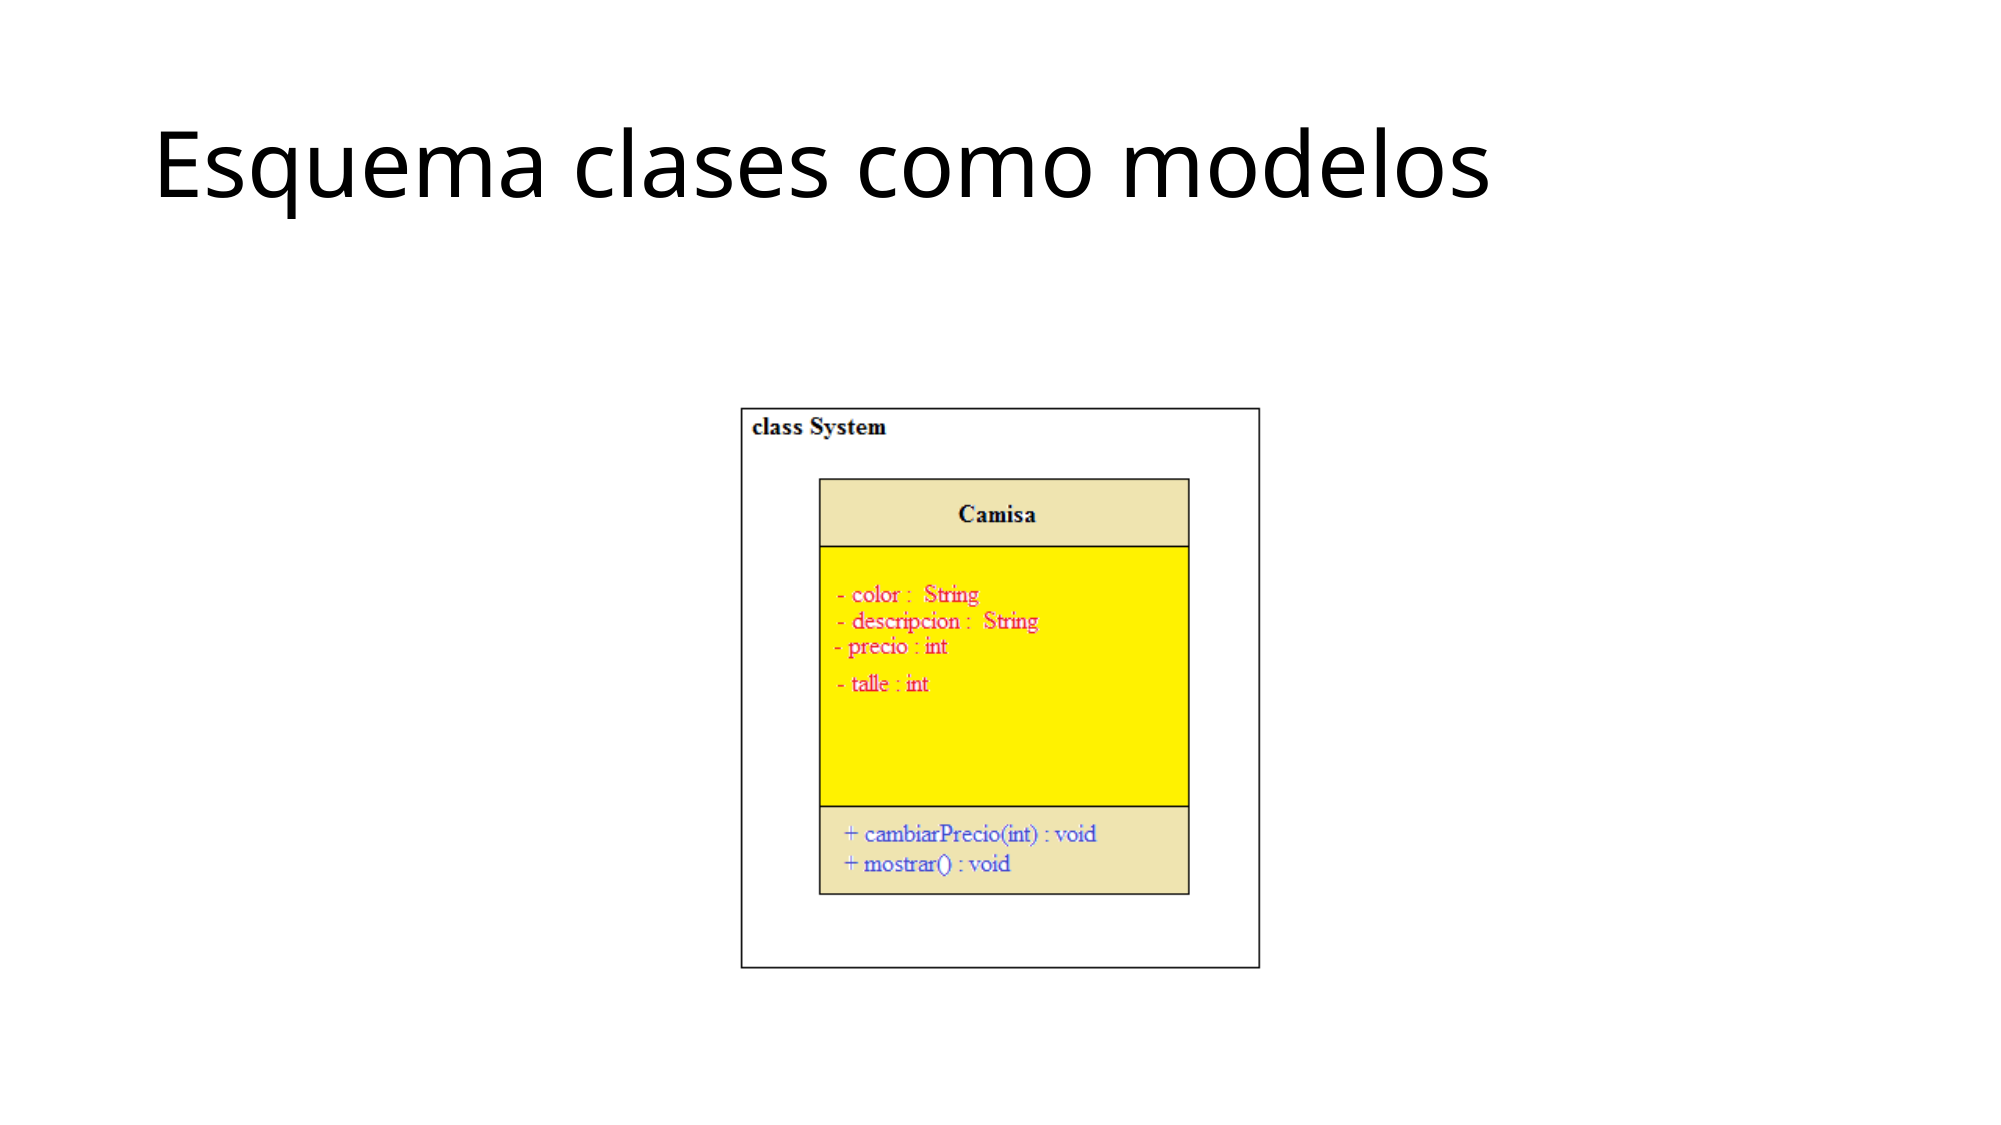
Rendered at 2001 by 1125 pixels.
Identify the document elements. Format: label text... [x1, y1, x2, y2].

picture [738, 405, 1265, 975]
text_box Esquema clases como modelos [137, 59, 1862, 277]
